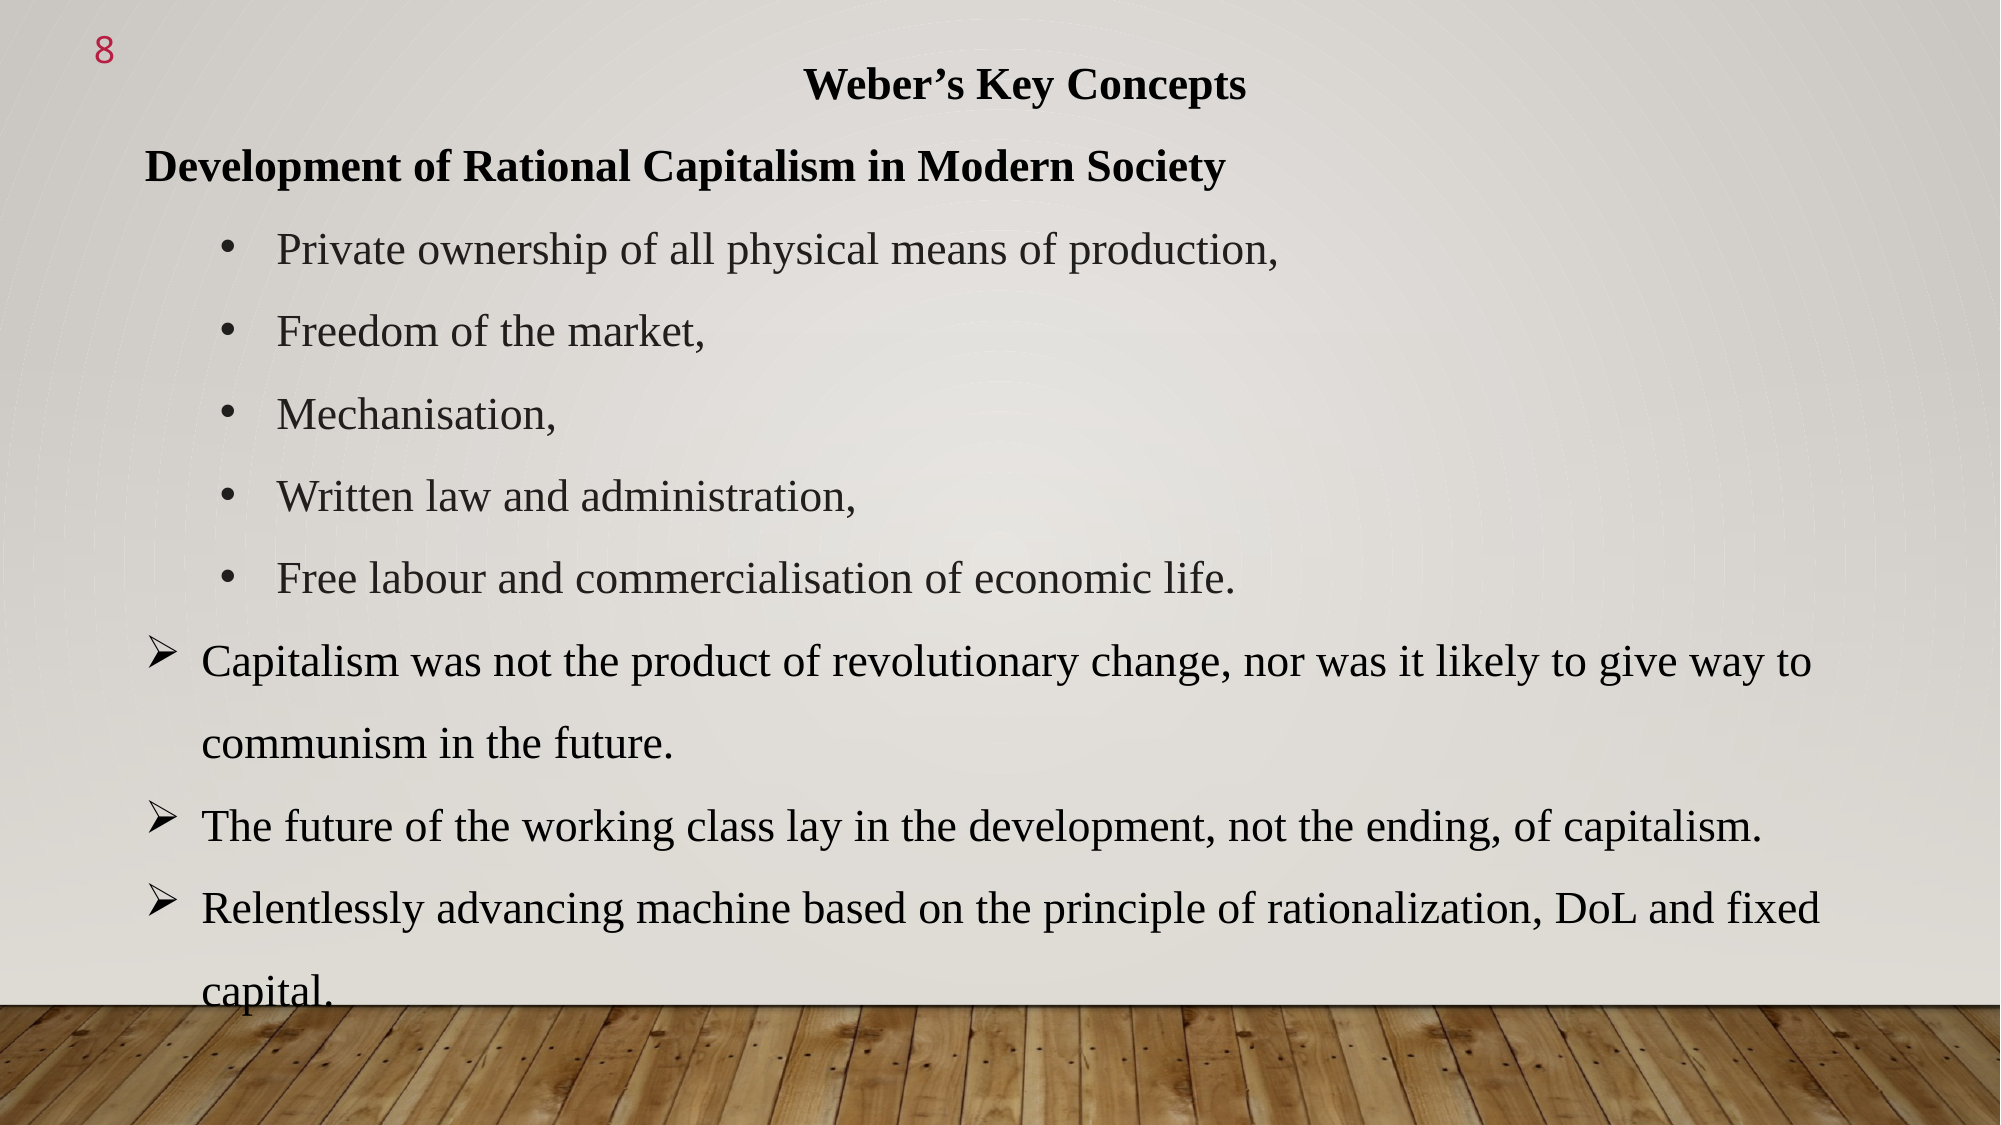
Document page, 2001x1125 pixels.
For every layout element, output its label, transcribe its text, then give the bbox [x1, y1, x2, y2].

slide_number 21 [0, 18, 130, 102]
text_box Weber’s Key Concepts Development of Rational Capitalism in Modern Society Private ownership of all physical means of production, Freedom of the market, Mechanisation, Written law and administration, Free labour and commercialisation of economic life. Capitalism was not the product of revolutionary change, nor was it likely to give way to communism in the future. The future of the working class lay in the development, not the ending, of capitalism. Relentlessly advancing machine based on the principle of rationalization, DoL and fixed capital. [130, 18, 1920, 1023]
picture [0, 1005, 2000, 1125]
